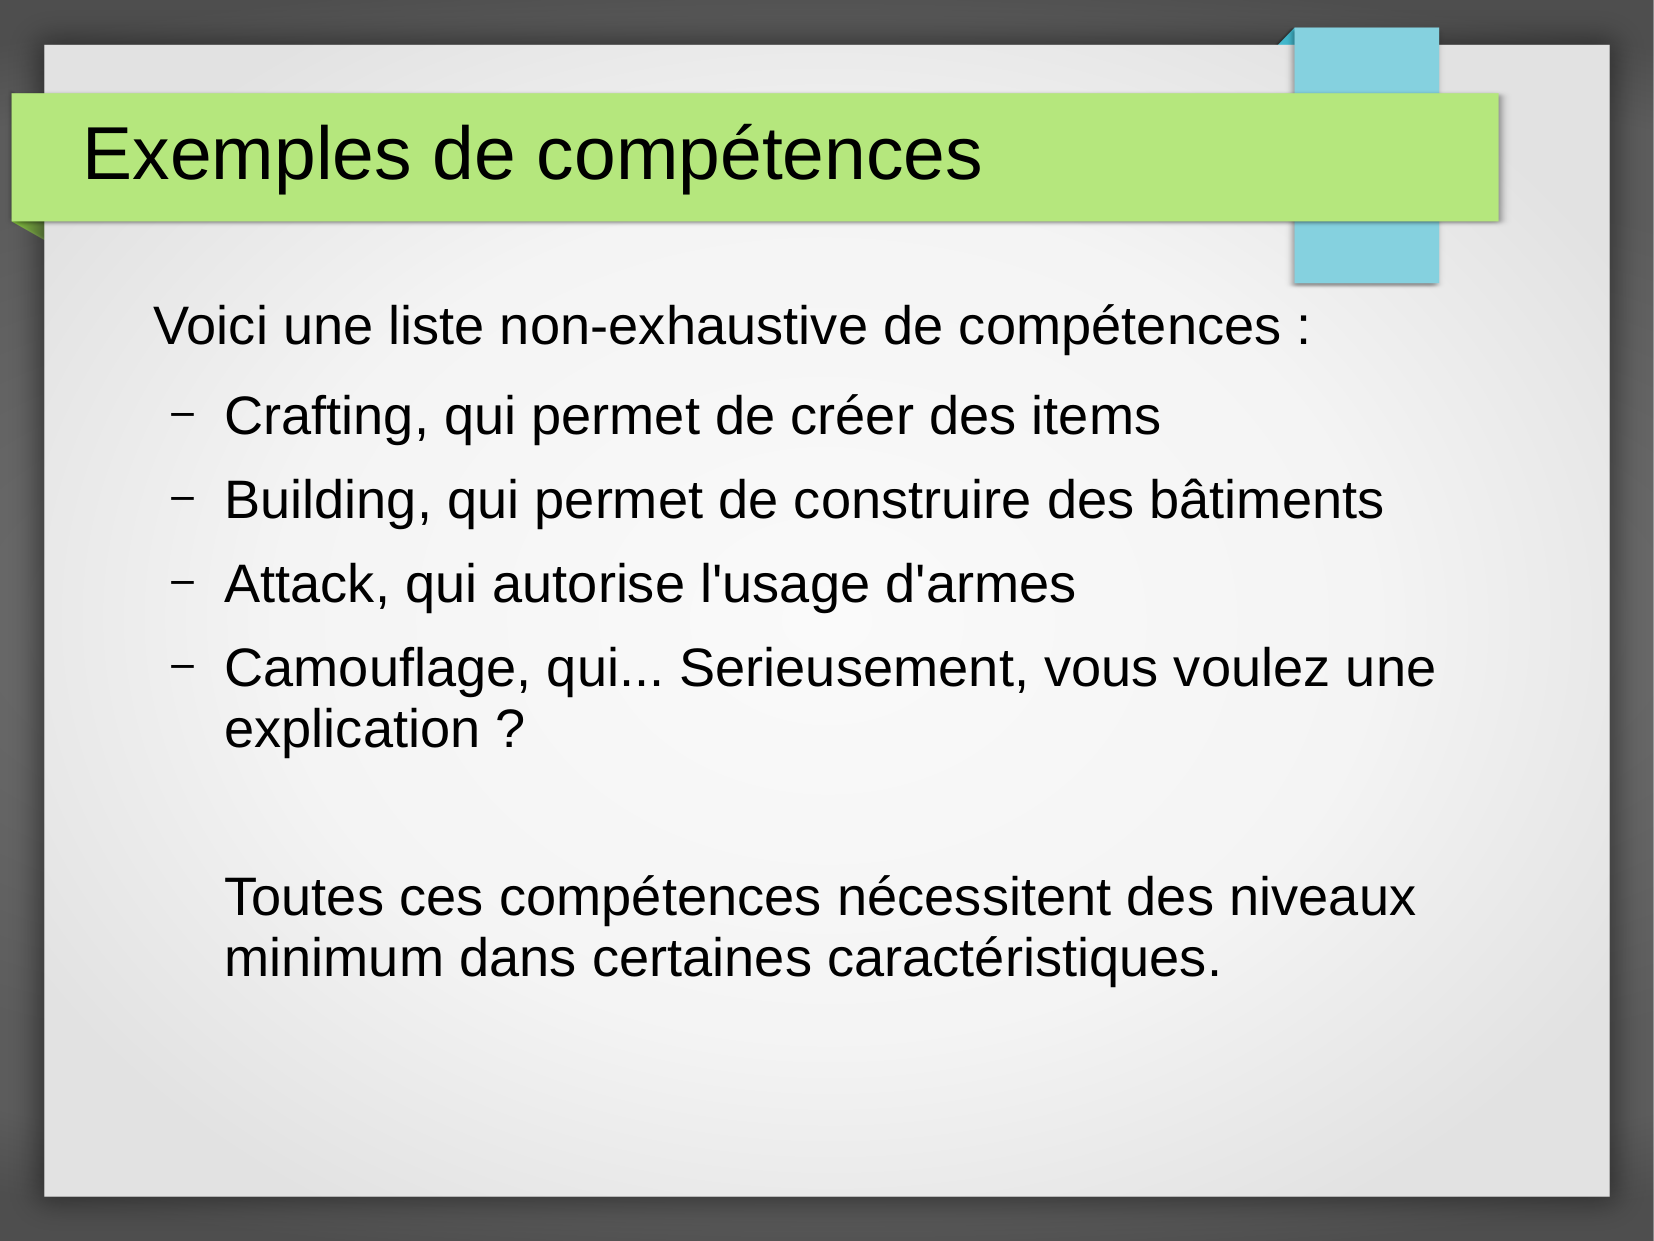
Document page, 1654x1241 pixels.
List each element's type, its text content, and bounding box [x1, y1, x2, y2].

title Exemples de compétences [82, 94, 1264, 213]
picture [0, 0, 1654, 1241]
list Voici une liste non-exhaustive de compétences : Crafting, qui permet de créer des items Building, qui permet de construire des bâtiments Attack, qui autorise l'usage d'armes Camouflage, qui... Serieusement, vous voulez une explication ? Toutes ces compétences nécessitent des niveaux minimum dans certaines caractéristiques. [82, 295, 1571, 1015]
